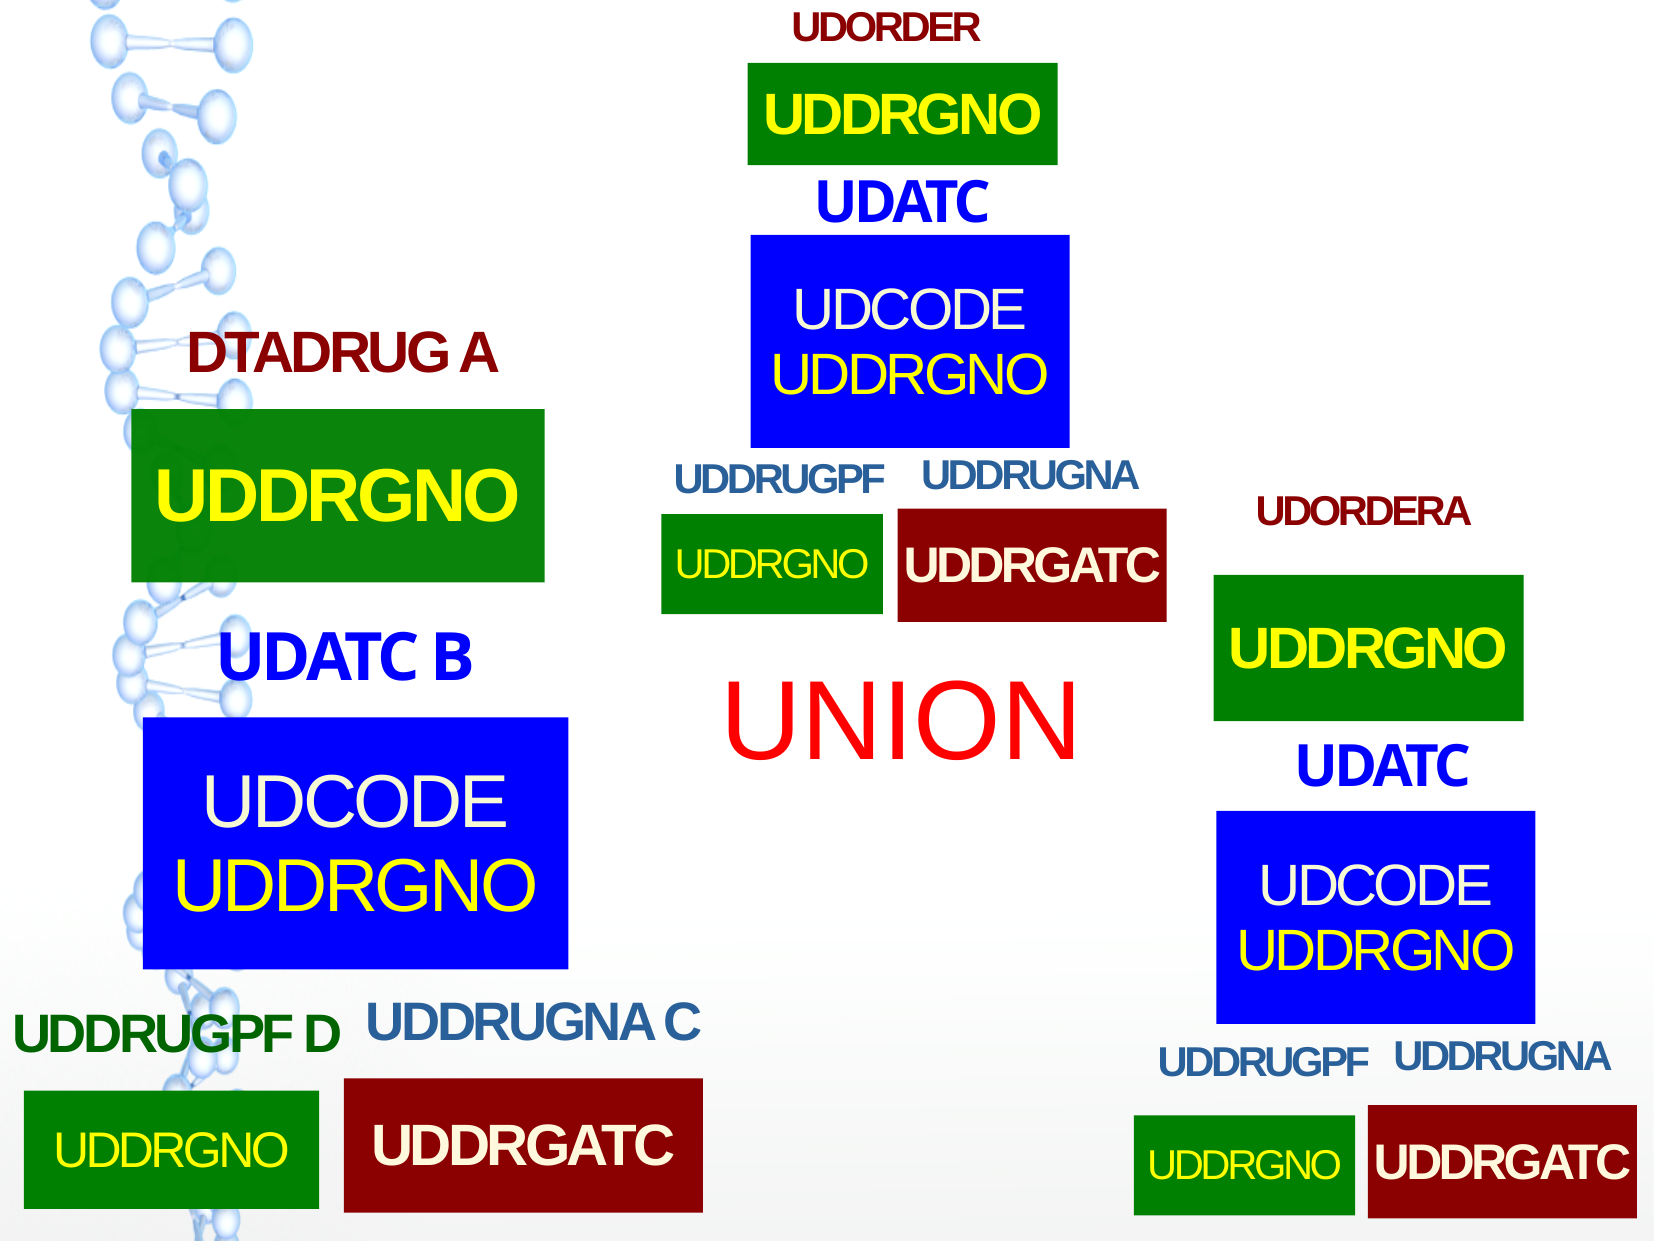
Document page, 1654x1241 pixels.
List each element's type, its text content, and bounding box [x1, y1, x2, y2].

text_box UDDRGNO [1133, 1117, 1356, 1216]
text_box UDDRGNO [131, 409, 545, 583]
text_box UDATC B [169, 582, 522, 727]
picture [0, 0, 1654, 1241]
text_box UDDRUGPF [637, 448, 922, 535]
text_box UDDRUGNA C [348, 983, 721, 1093]
text_box UDORDER [776, 0, 1016, 87]
text_box UDDRGATC [1367, 1105, 1637, 1219]
text_box UDDRUGPF D [0, 966, 367, 1103]
text_box UDCODE UDDRGNO [1216, 810, 1536, 1024]
text_box UDDRGNO [661, 535, 883, 615]
text_box UDDRUGNA [1377, 1025, 1630, 1117]
text_box UDORDERA [1228, 480, 1501, 563]
text_box UDDRGNO [747, 62, 1058, 166]
text_box DTADRUG A [149, 299, 538, 406]
text_box UDDRGNO [23, 1103, 320, 1209]
text_box UDDRUGPF [1121, 1030, 1406, 1117]
text_box UDATC [1250, 716, 1515, 815]
text_box UDDRGNO [1213, 574, 1524, 722]
text_box UDCODE UDDRGNO [750, 234, 1070, 448]
text_box UDDRGATC [897, 508, 1167, 622]
text_box UNION [696, 650, 1106, 838]
text_box UDDRGATC [343, 1093, 703, 1213]
text_box UDCODE UDDRGNO [142, 717, 569, 970]
text_box UDATC [770, 152, 1035, 251]
text_box UDDRUGNA [904, 444, 1157, 537]
